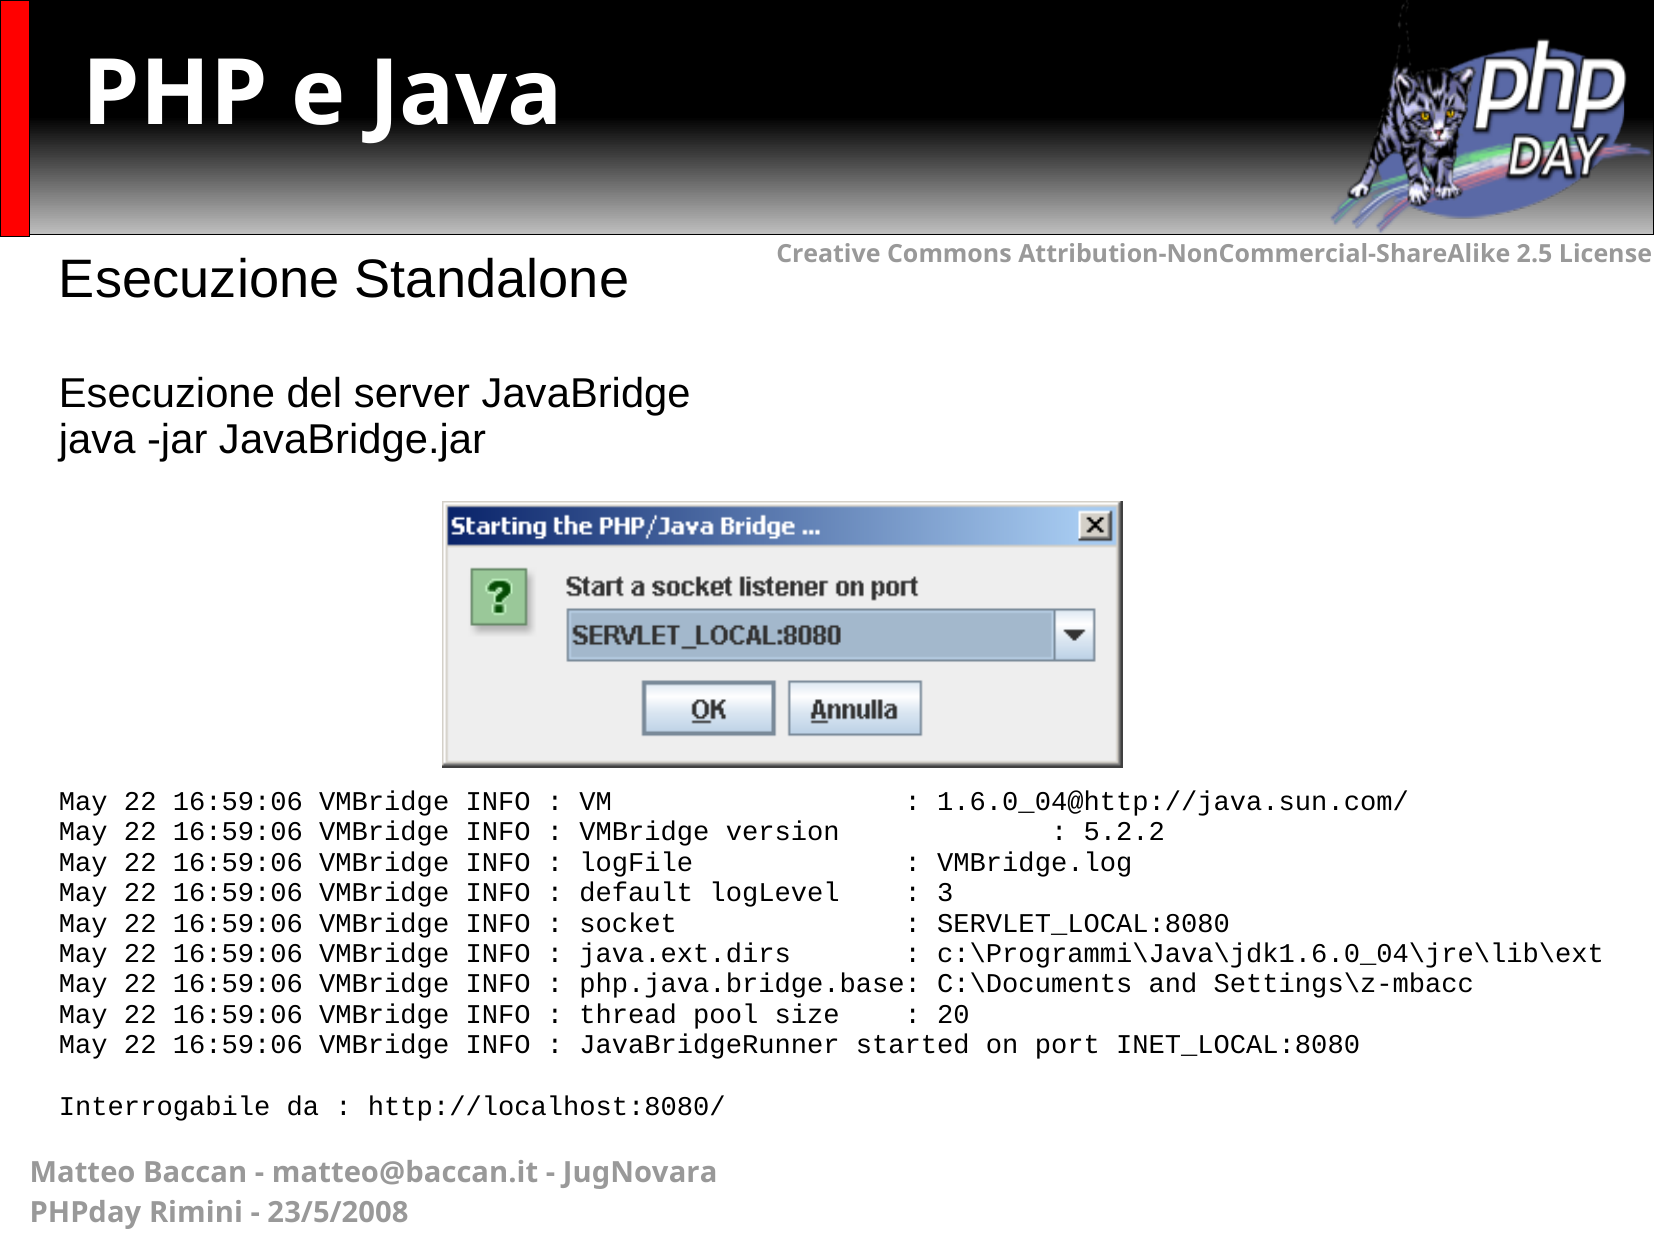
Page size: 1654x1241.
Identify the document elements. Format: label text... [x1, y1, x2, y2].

picture [1328, 0, 1654, 237]
text_box [627, 219, 1188, 255]
picture [442, 501, 1123, 768]
subtitle Esecuzione Standalone Esecuzione del server JavaBridge java -jar JavaBridge.jar May 22 16:59:06 VMBridge INFO : VM : 1.6.0_04@http://java.sun.com/ May 22 16:59:06 VMBridge INFO : VMBridge version : 5.2.2 May 22 16:59:06 VMBridge INFO : logFile : VMBridge.log May 22 16:59:06 VMBridge INFO : default logLevel : 3 May 22 16:59:06 VMBridge INFO : socket : SERVLET_LOCAL:8080 May 22 16:59:06 VMBridge INFO : java.ext.dirs : c:\Programmi\Java\jdk1.6.0_04\jre\lib\ext May 22 16:59:06 VMBridge INFO : php.java.bridge.base: C:\Documents and Settings\z-mbacc May 22 16:59:06 VMBridge INFO : thread pool size : 20 May 22 16:59:06 VMBridge INFO : JavaBridgeRunner started on port INET_LOCAL:8080 Interrogabile da : http://localhost:8080/ [59, 255, 1625, 1117]
title PHP e Java [82, 29, 768, 148]
